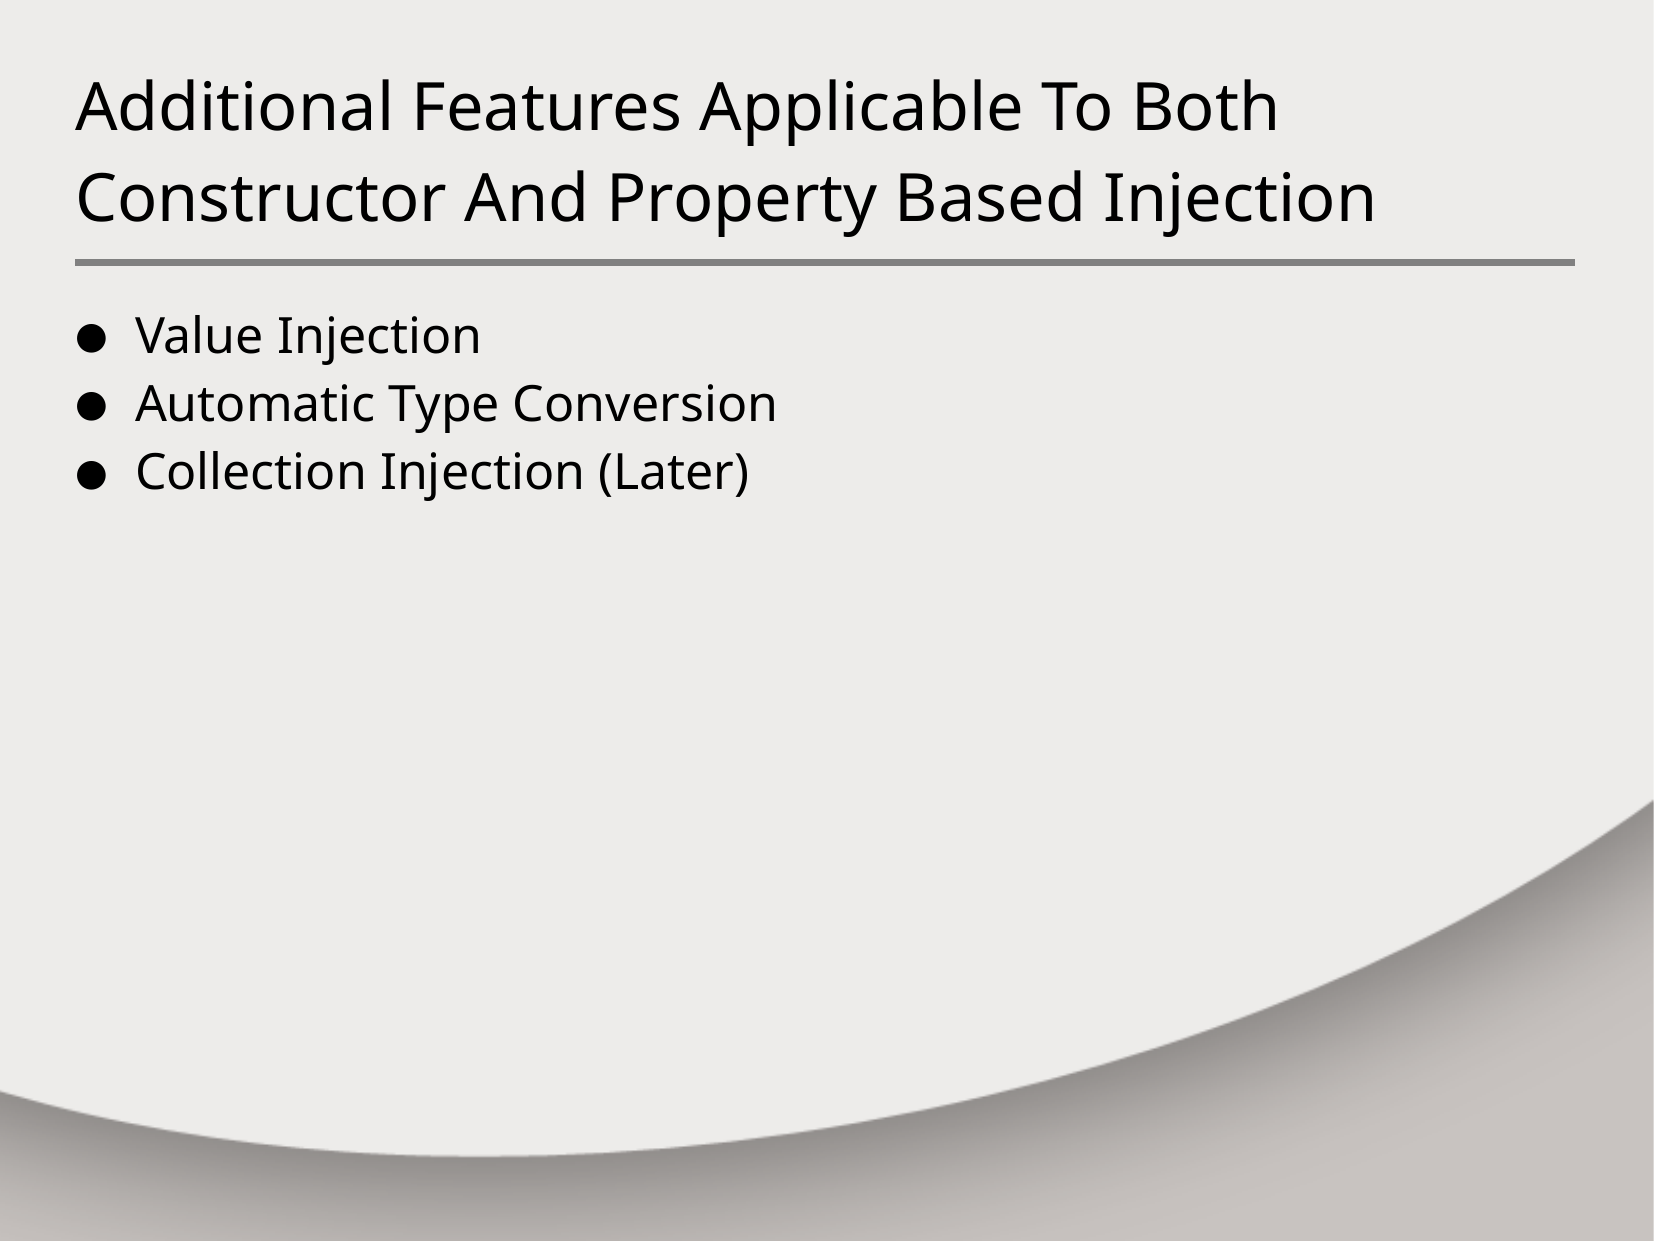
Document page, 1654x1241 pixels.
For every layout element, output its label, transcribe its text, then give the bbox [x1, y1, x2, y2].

title Additional Features Applicable To Both Constructor And Property Based Injection [75, 75, 1576, 226]
picture [0, 0, 1654, 1241]
list Value Injection Automatic Type Conversion Collection Injection (Later) [75, 300, 1576, 1163]
